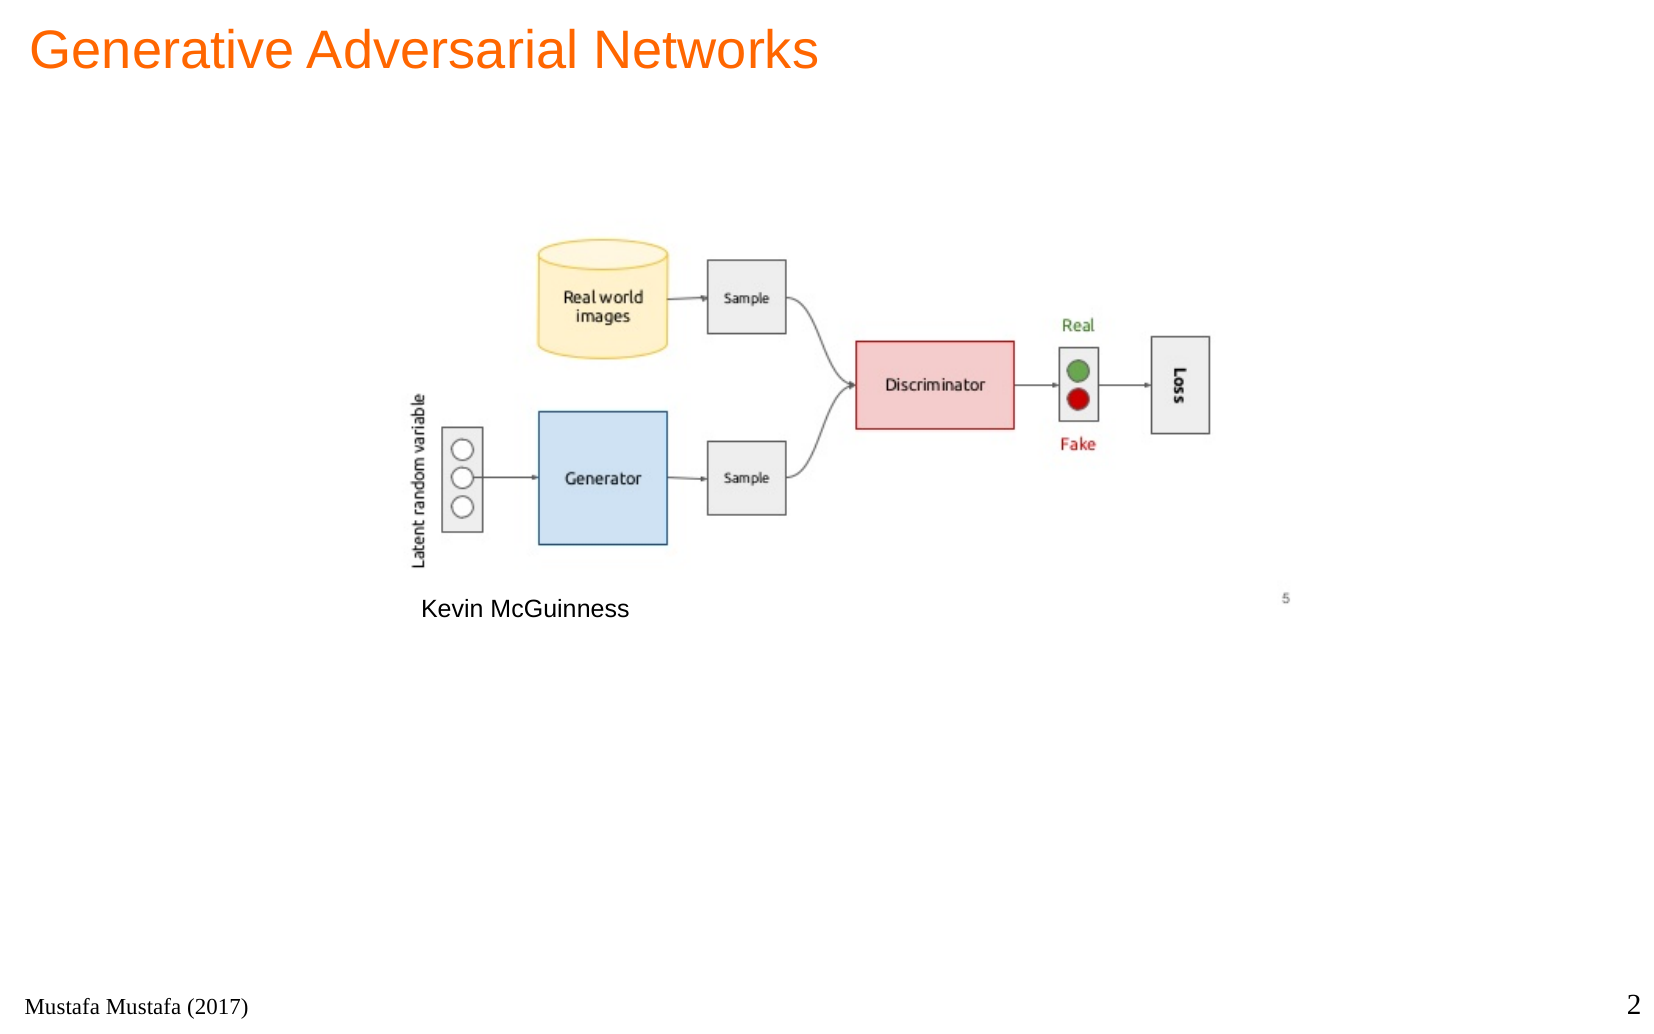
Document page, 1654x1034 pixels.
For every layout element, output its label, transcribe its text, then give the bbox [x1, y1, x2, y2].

picture [315, 213, 1312, 631]
text_box Kevin McGuinness [406, 587, 646, 631]
title Generative Adversarial Networks [29, 17, 1621, 82]
